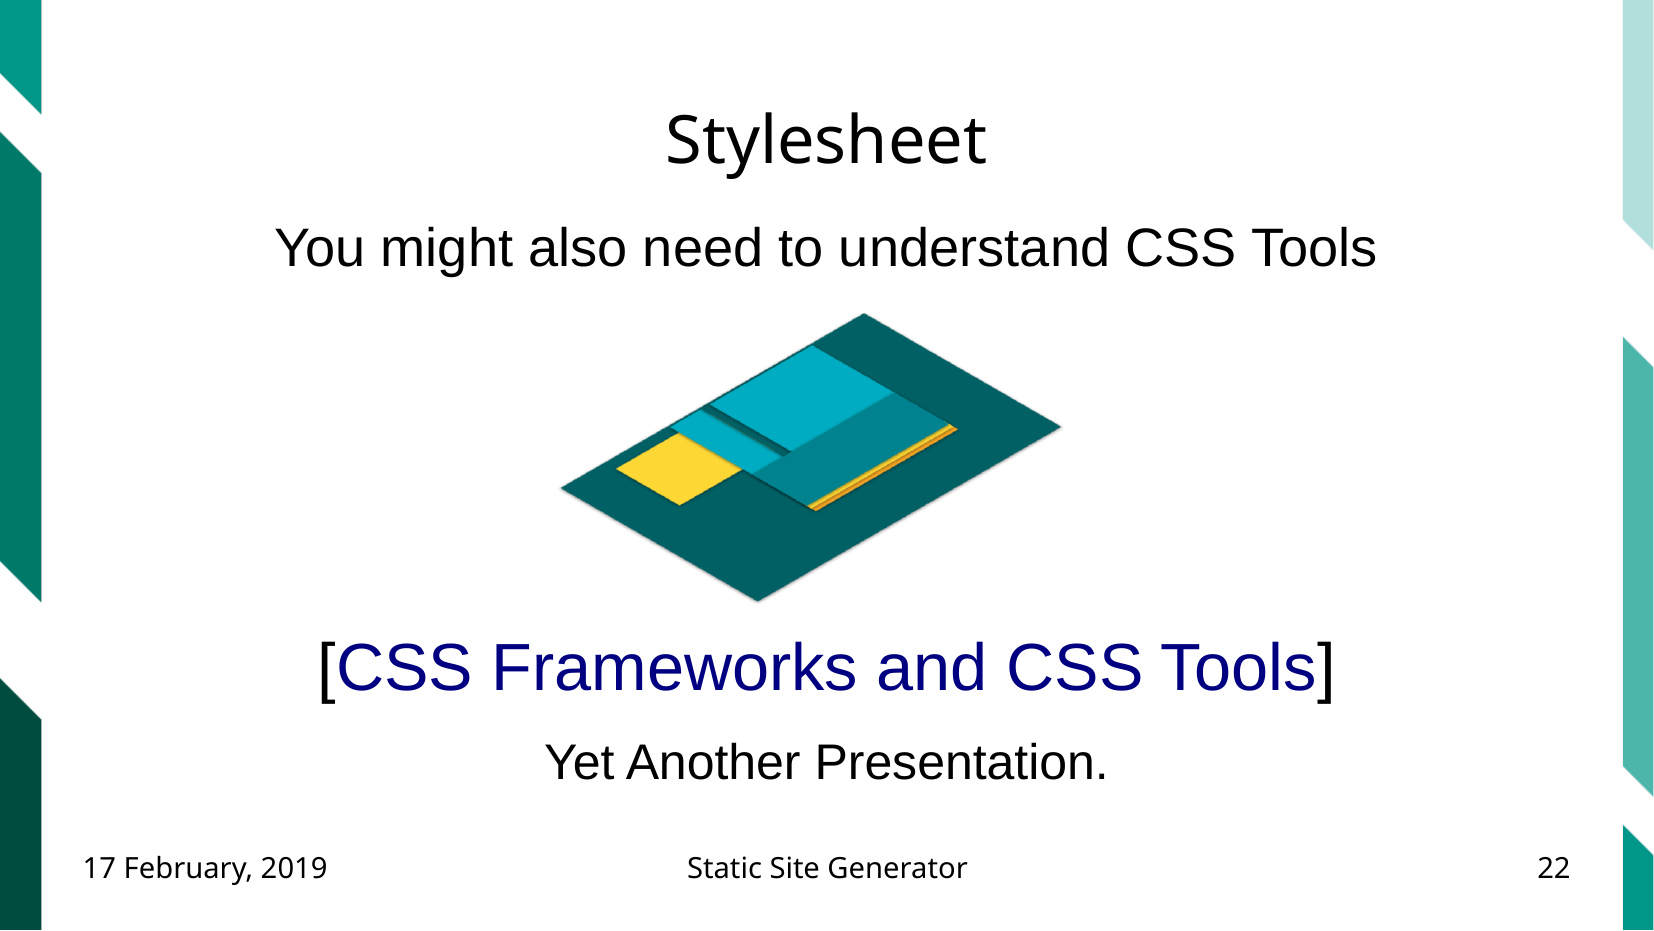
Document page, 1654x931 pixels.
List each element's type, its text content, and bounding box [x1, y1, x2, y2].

list [CSS Frameworks and CSS Tools] Yet Another Presentation. [82, 630, 1571, 802]
picture [0, 0, 1654, 930]
title Stylesheet [82, 59, 1571, 216]
list You might also need to understand CSS Tools [82, 217, 1571, 316]
